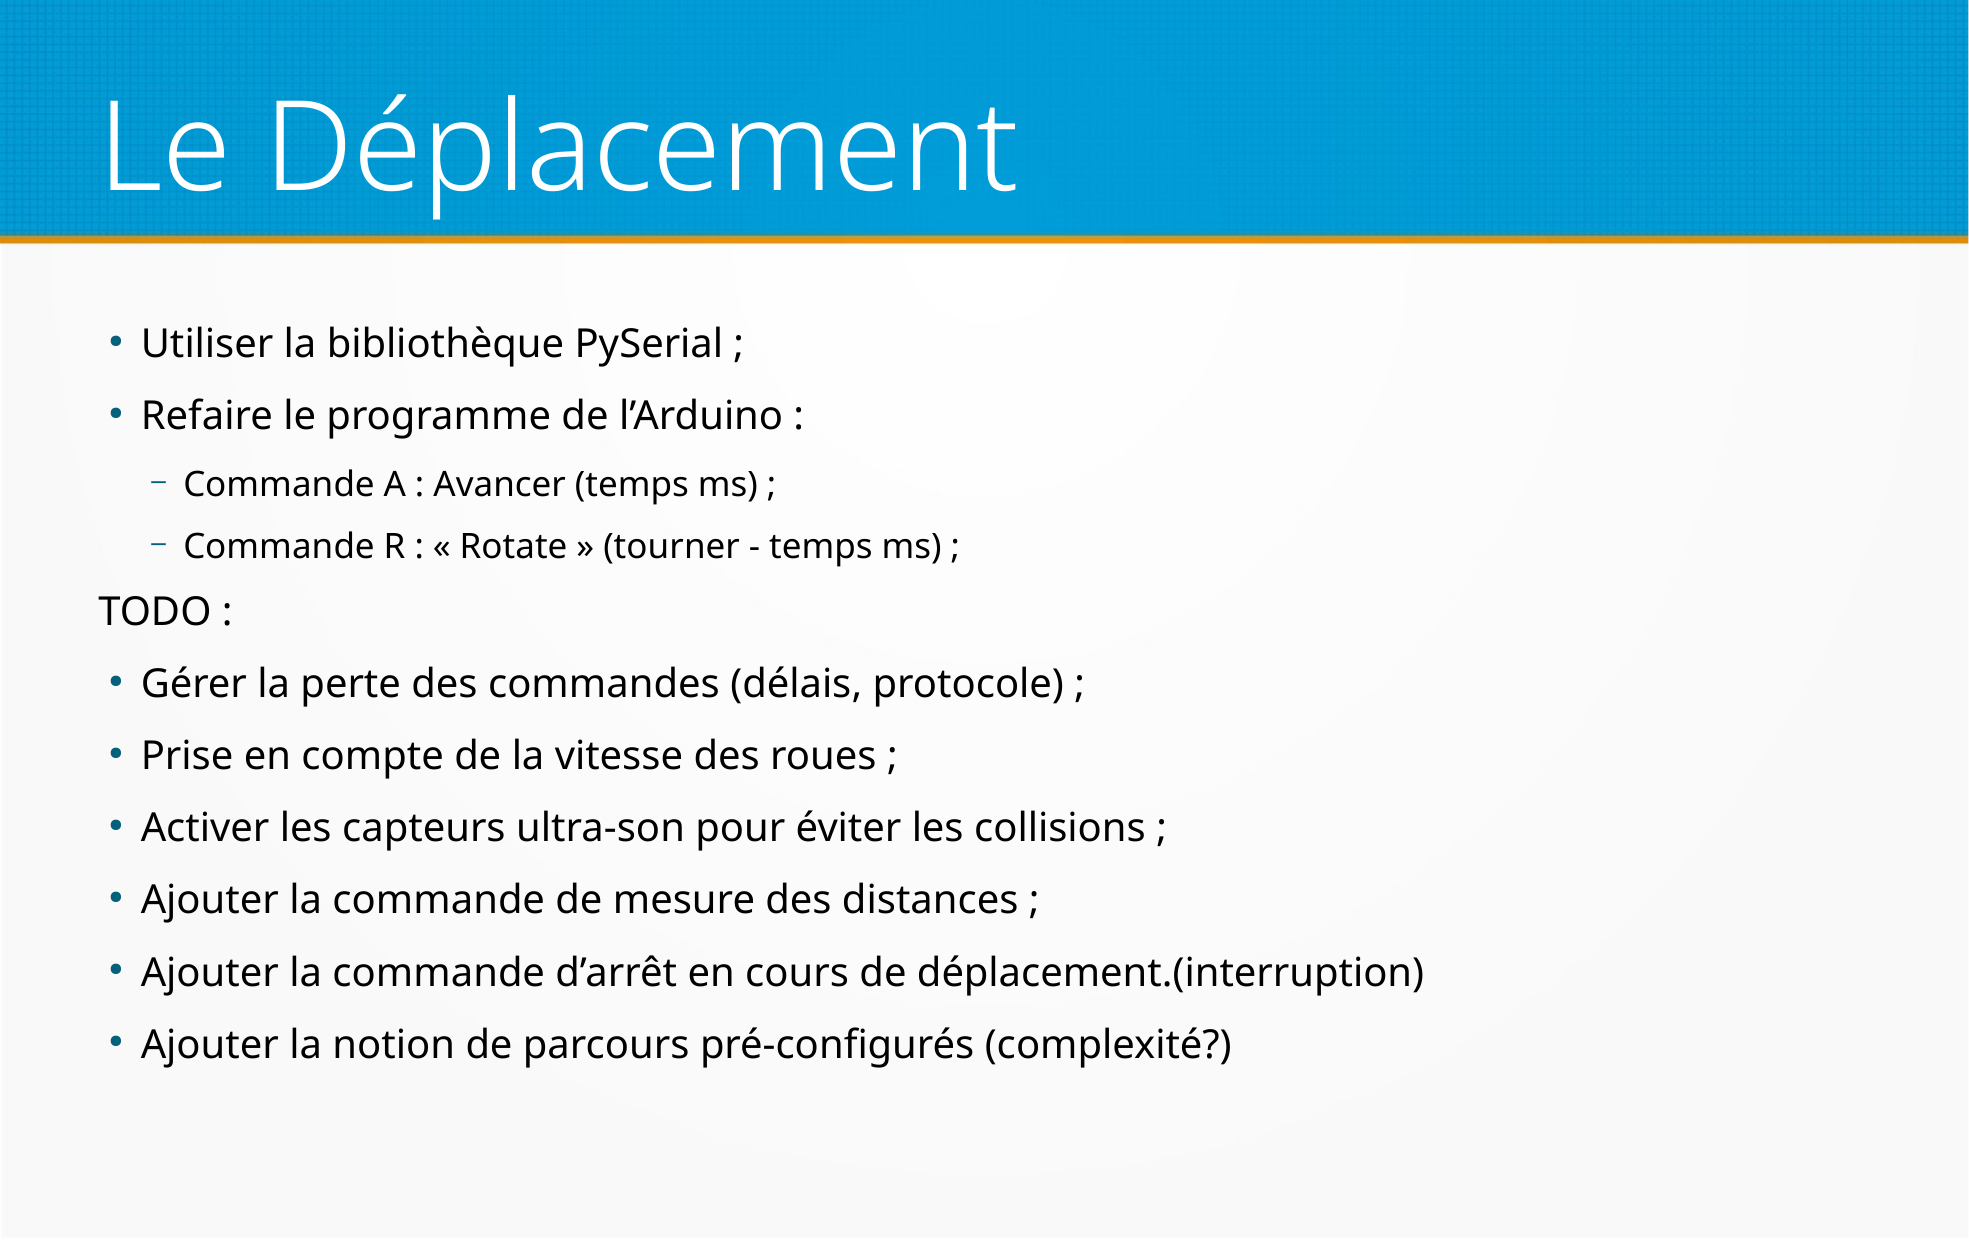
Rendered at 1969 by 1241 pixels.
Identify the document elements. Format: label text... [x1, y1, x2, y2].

list Utiliser la bibliothèque PySerial ; Refaire le programme de l’Arduino : Commande A : Avancer (temps ms) ; Commande R : « Rotate » (tourner - temps ms) ; TODO : Gérer la perte des commandes (délais, protocole) ; Prise en compte de la vitesse des roues ; Activer les capteurs ultra-son pour éviter les collisions ; Ajouter la commande de mesure des distances ; Ajouter la commande d’arrêt en cours de déplacement.(interruption) Ajouter la notion de parcours pré-configurés (complexité?) [98, 315, 1861, 1081]
title Le Déplacement [98, 19, 1870, 227]
picture [0, 233, 1969, 1241]
